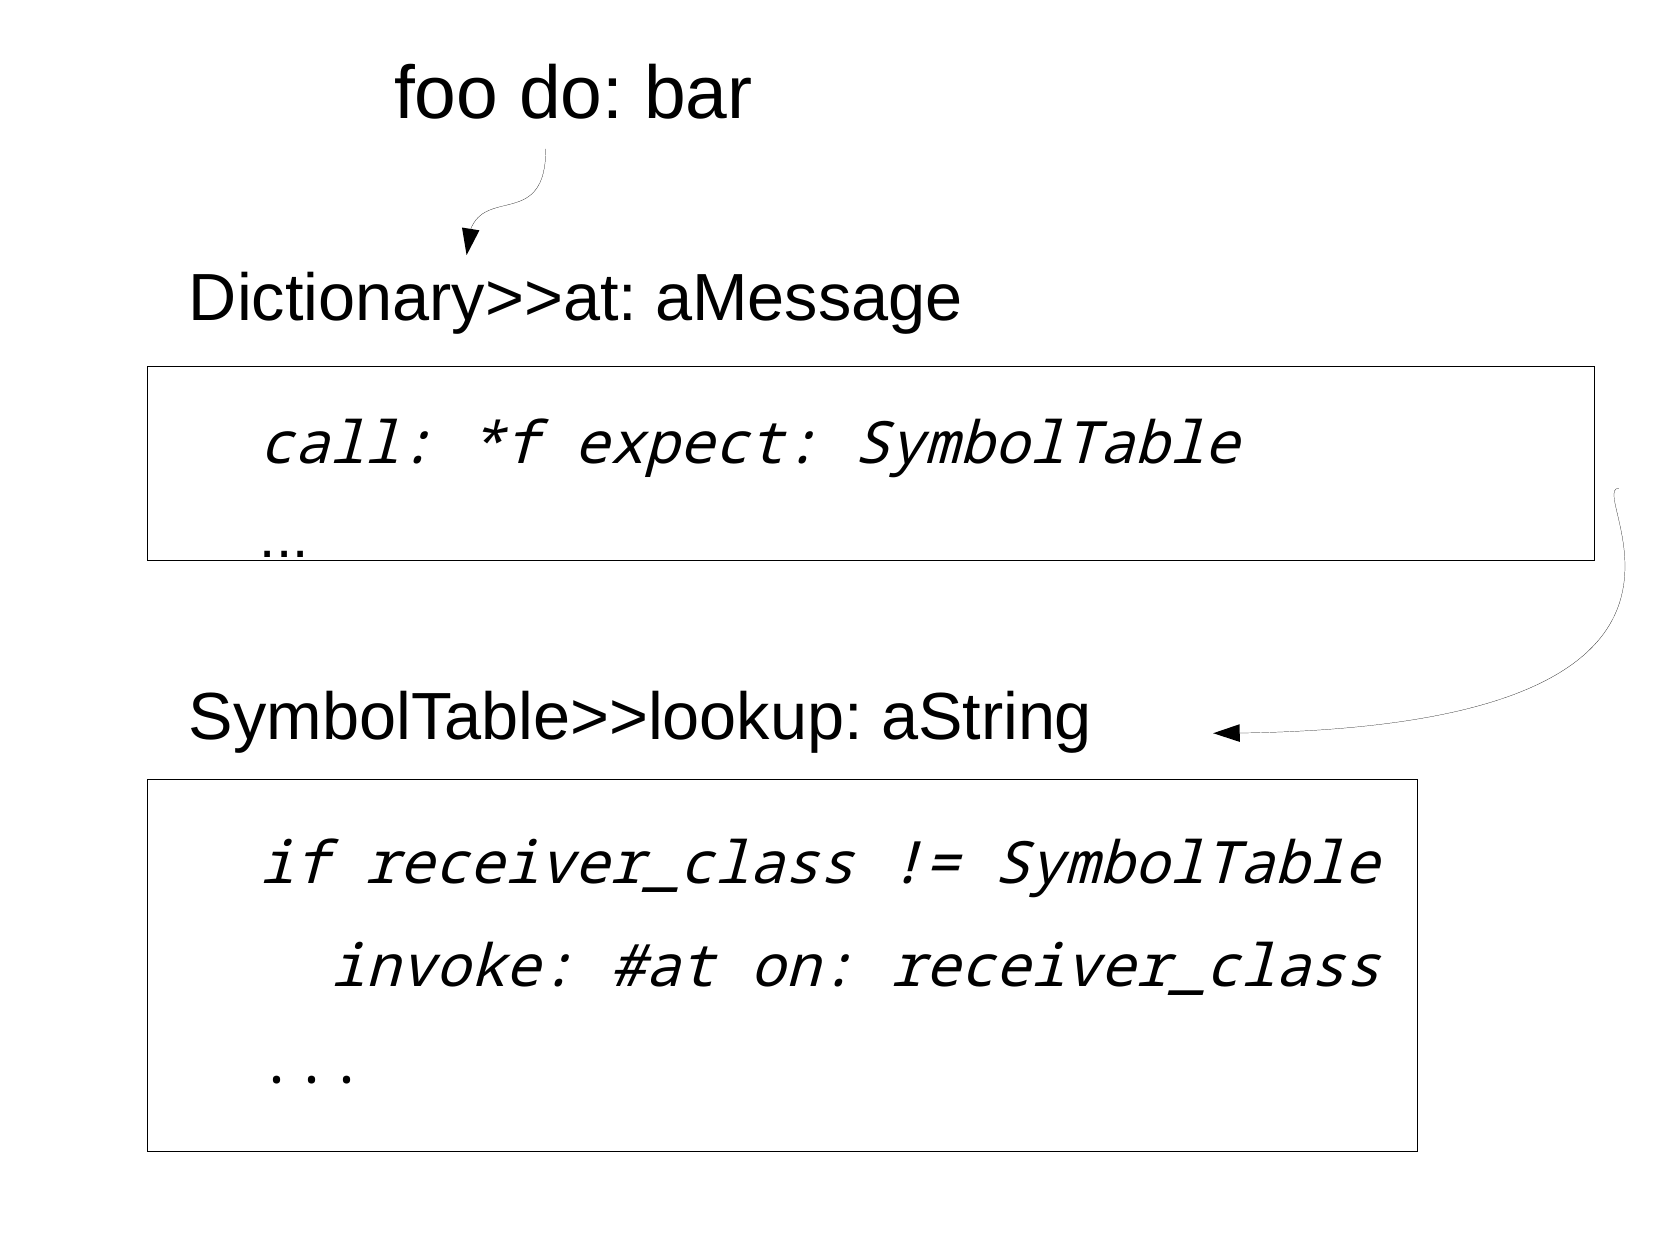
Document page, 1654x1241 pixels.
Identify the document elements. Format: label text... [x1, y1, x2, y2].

text_box foo do: bar [379, 42, 768, 142]
list Dictionary>>at: aMessage call: *f expect: SymbolTable ... [148, 367, 1447, 560]
list SymbolTable>>lookup: aString if receiver_class != SymbolTable invoke: #at on: receiver_class ... [118, 679, 1447, 1217]
list Dictionary>>at: aMessage call: *f expect: SymbolTable ... [118, 259, 1447, 621]
